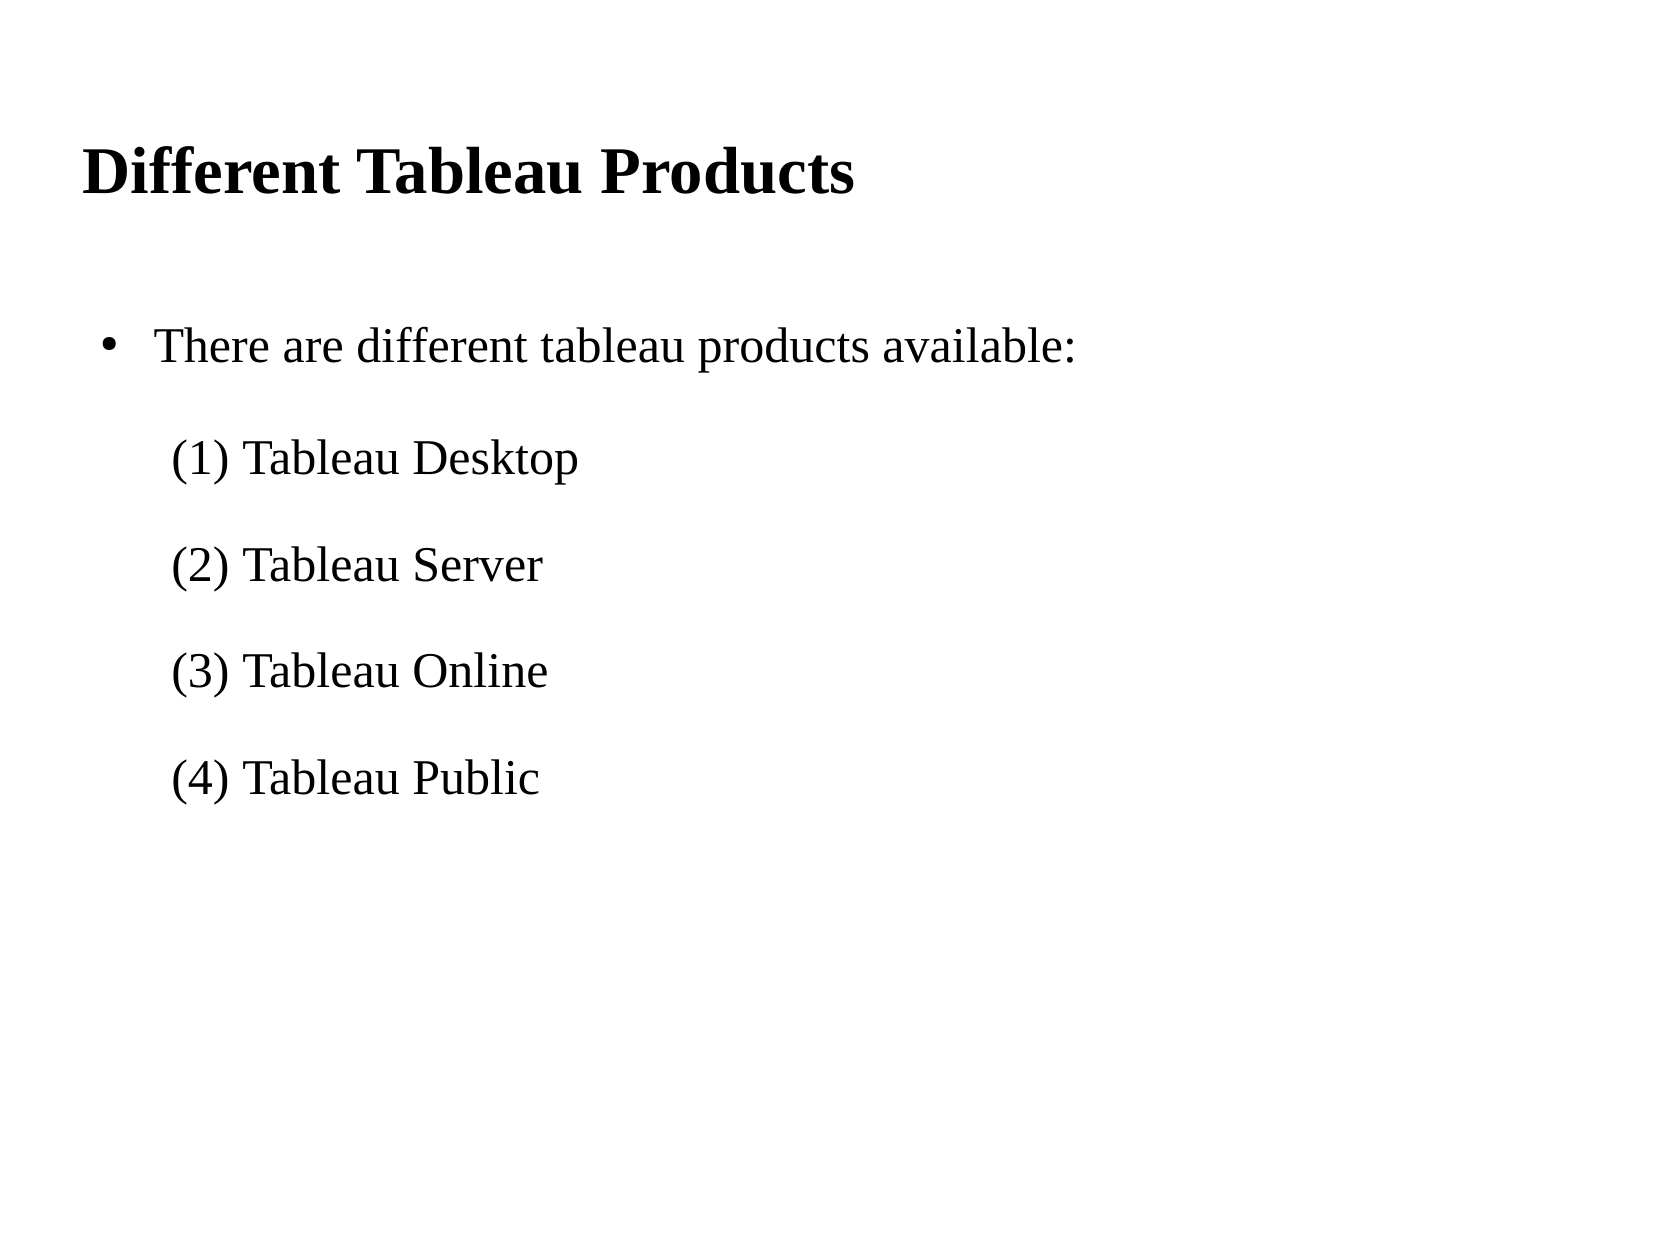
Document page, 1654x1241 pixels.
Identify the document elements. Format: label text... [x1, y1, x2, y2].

title Different Tableau Products [82, 49, 1571, 257]
list There are different tableau products available: Tableau Desktop Tableau Server Tableau Online Tableau Public [82, 290, 1571, 1010]
